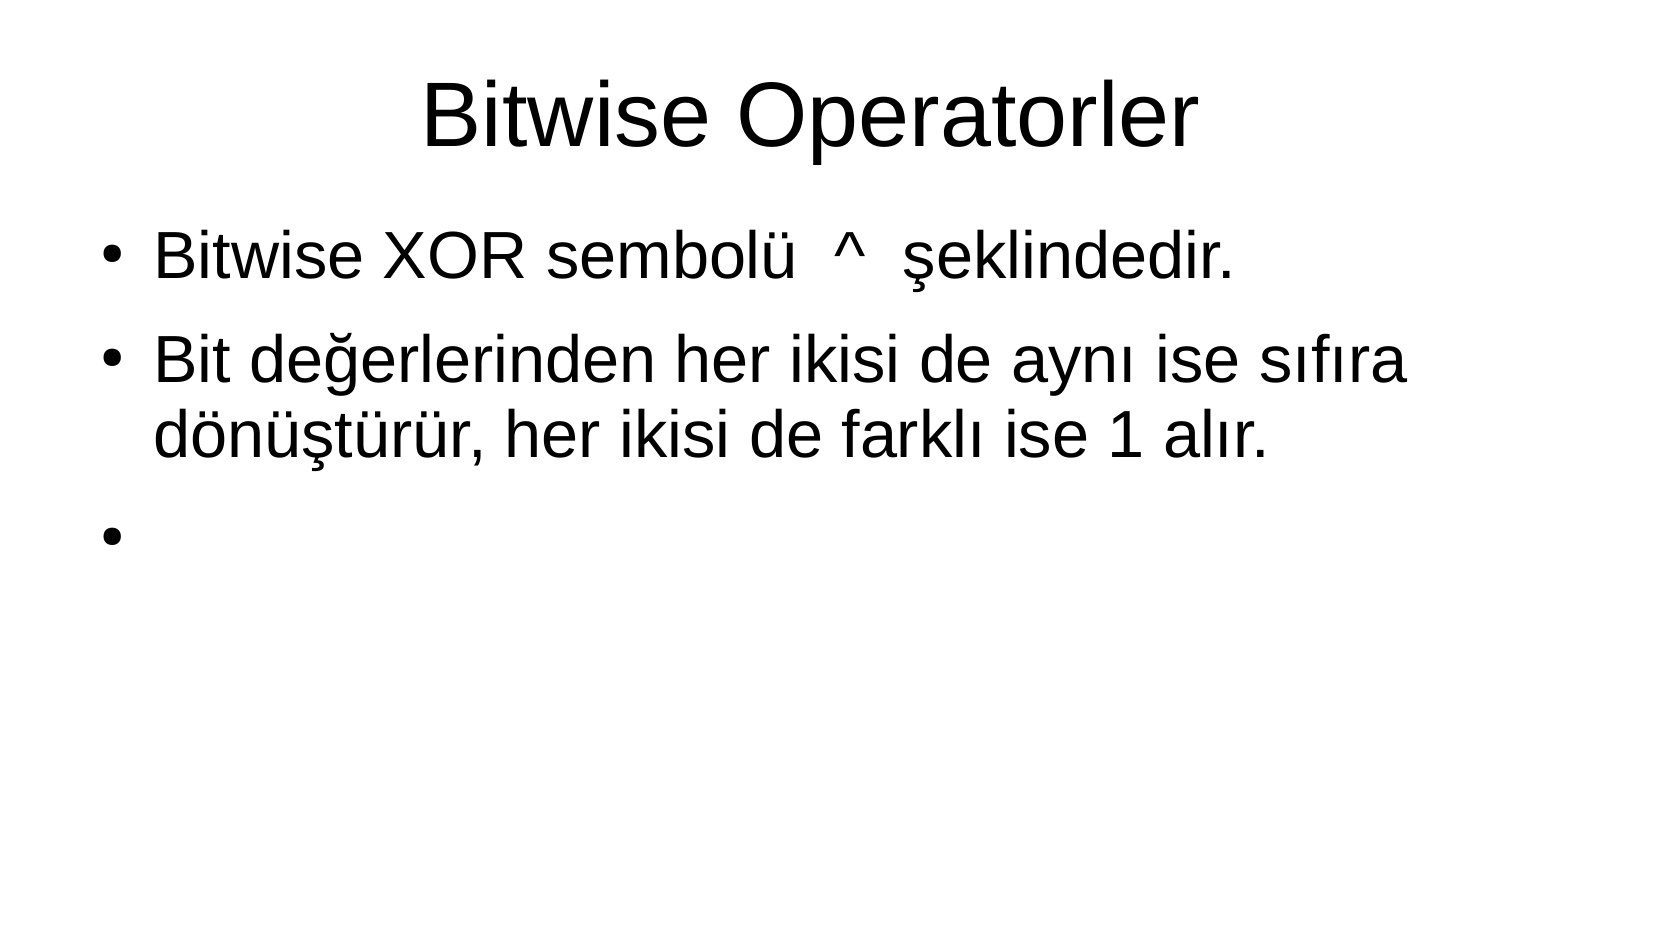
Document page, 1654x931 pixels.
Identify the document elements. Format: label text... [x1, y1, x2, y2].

title Bitwise Operatorler [82, 37, 1571, 193]
list Bitwise XOR sembolü ^ şeklindedir. Bit değerlerinden her ikisi de aynı ise sıfıra dönüştürür, her ikisi de farklı ise 1 alır. [82, 217, 1571, 758]
